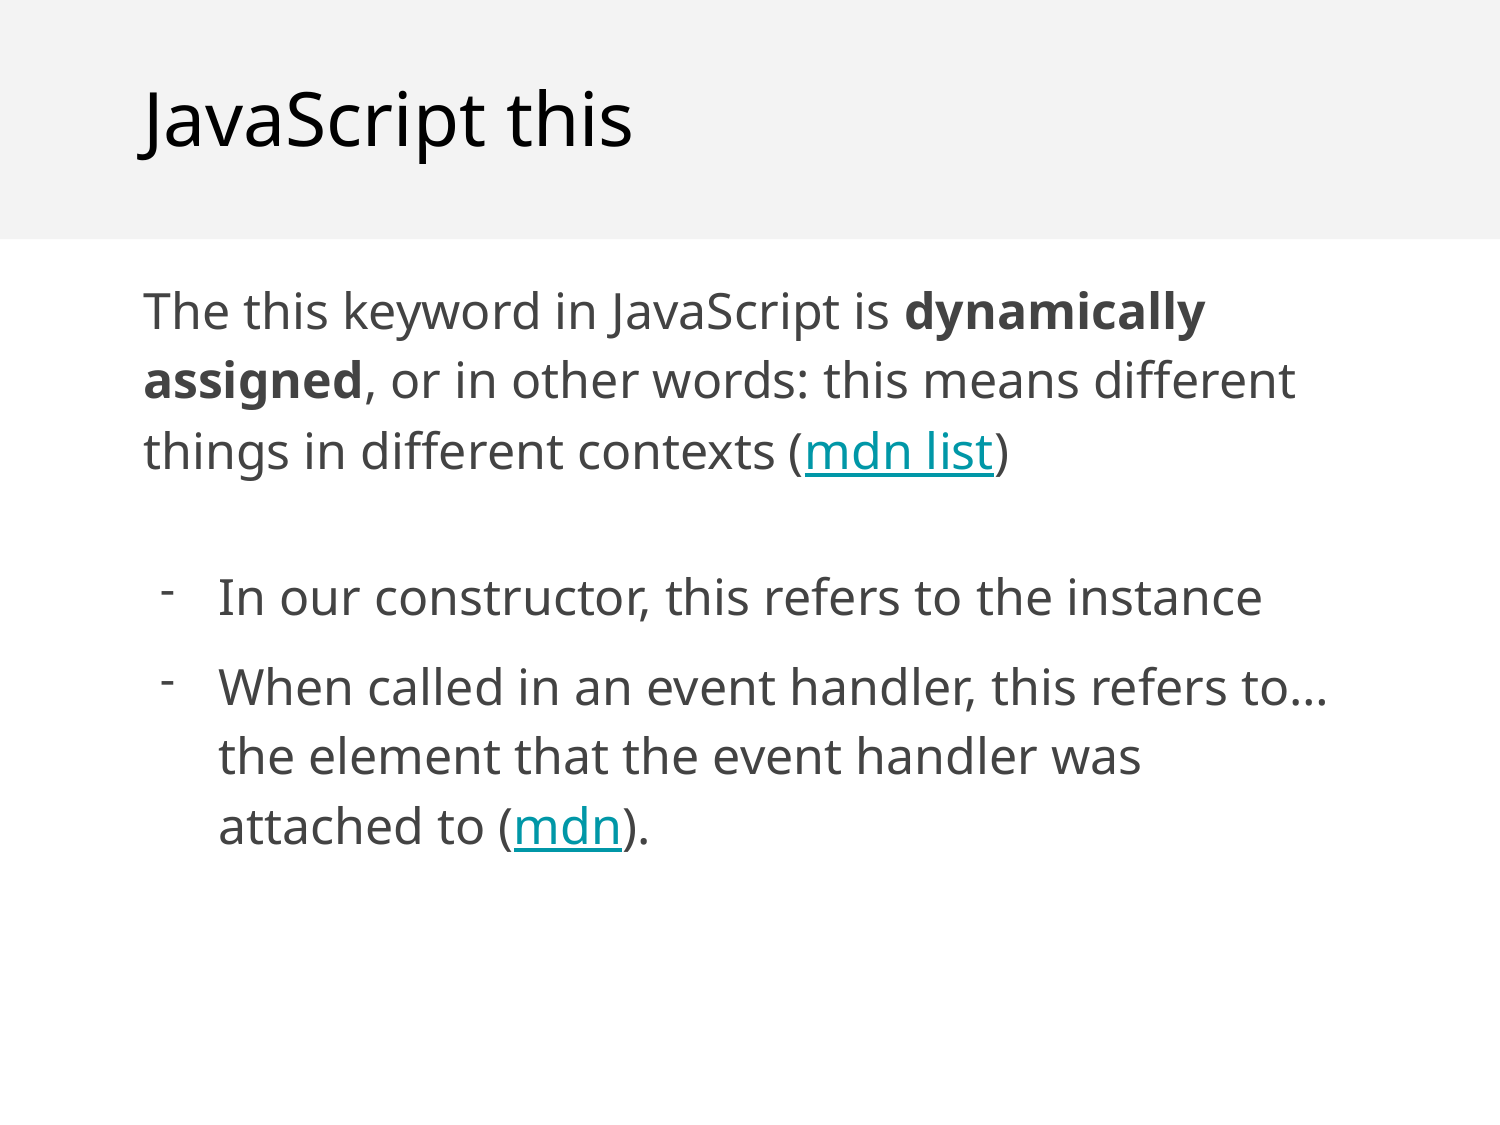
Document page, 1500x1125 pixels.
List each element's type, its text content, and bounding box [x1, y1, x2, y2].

title JavaScript this [128, 56, 1372, 183]
list The this keyword in JavaScript is dynamically assigned, or in other words: this means different things in different contexts (mdn list) In our constructor, this refers to the instance When called in an event handler, this refers to… the element that the event handler was attached to (mdn). [128, 255, 1372, 1004]
